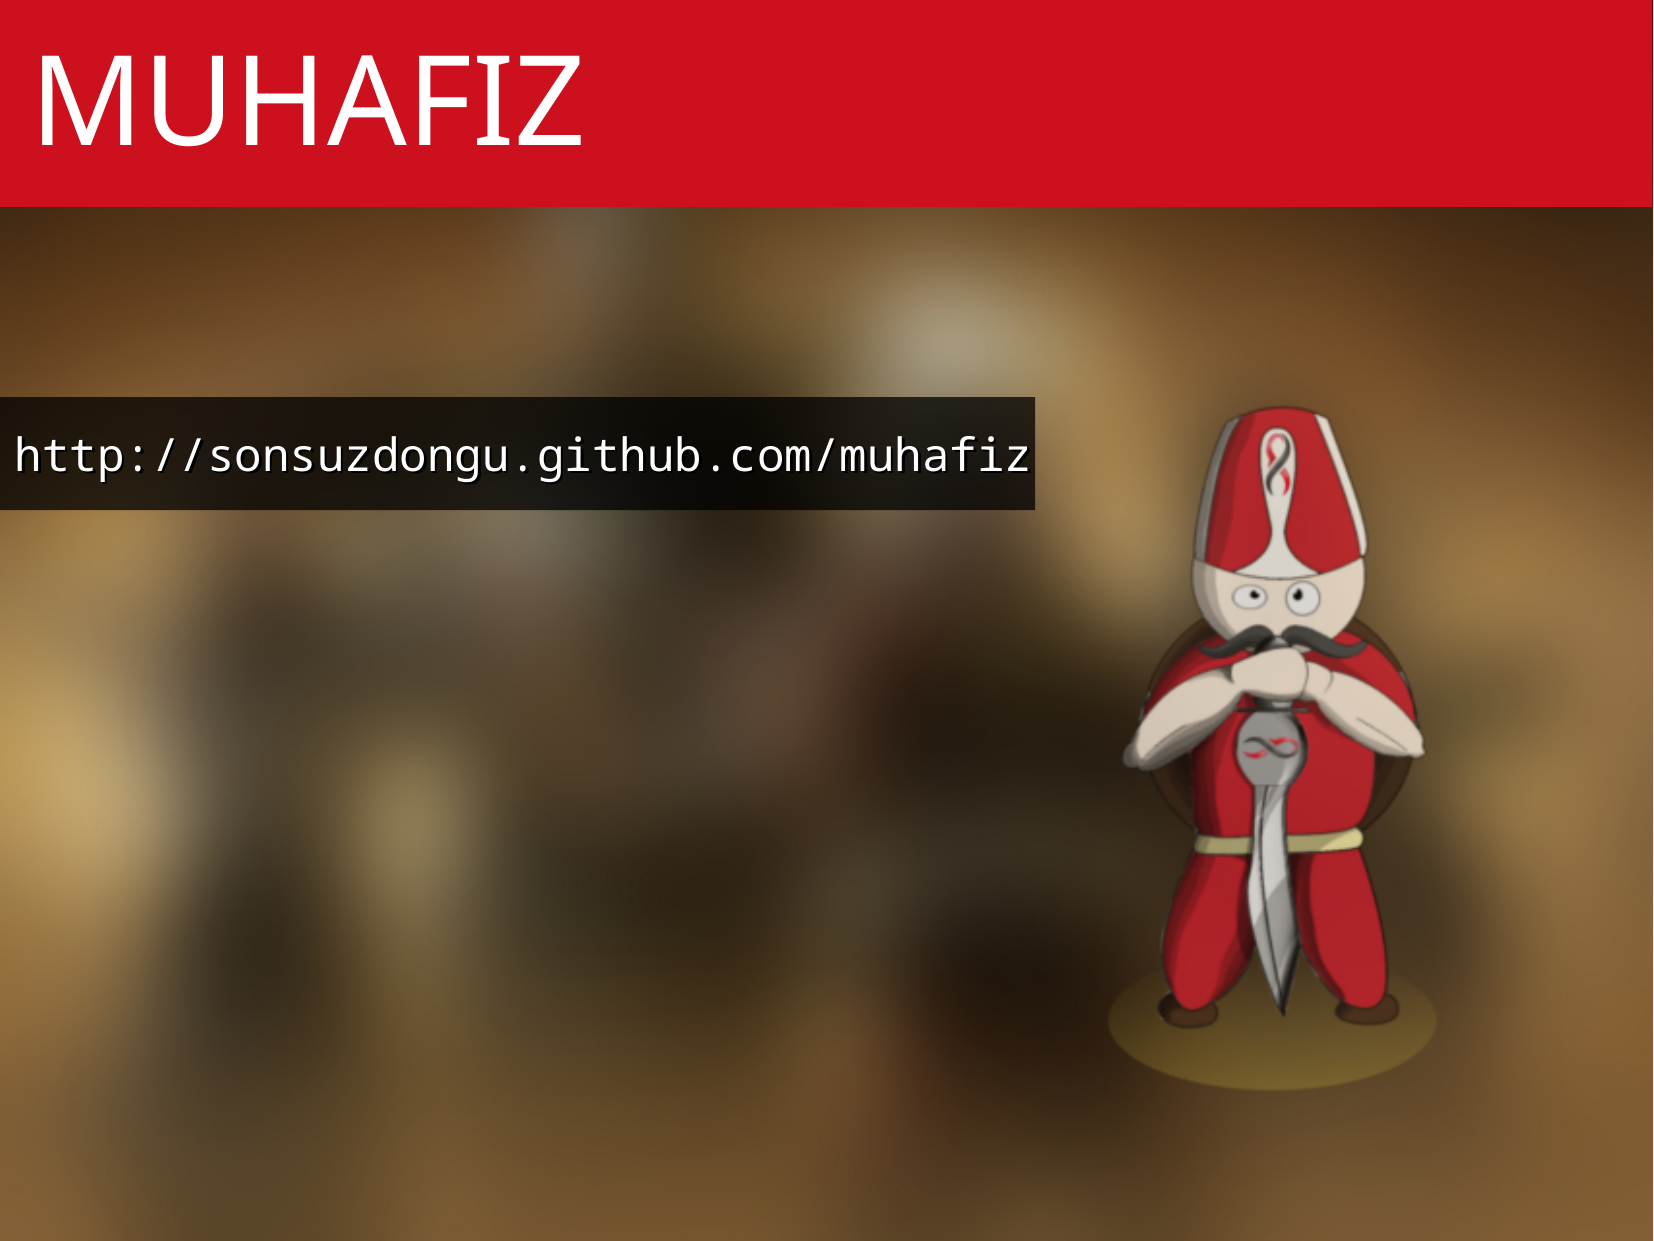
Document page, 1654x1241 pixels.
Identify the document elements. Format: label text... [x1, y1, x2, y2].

title MUHAFIZ [0, 0, 1653, 207]
text_box http://sonsuzdongu.github.com/muhafiz [0, 397, 1036, 511]
picture [0, 0, 1654, 1241]
